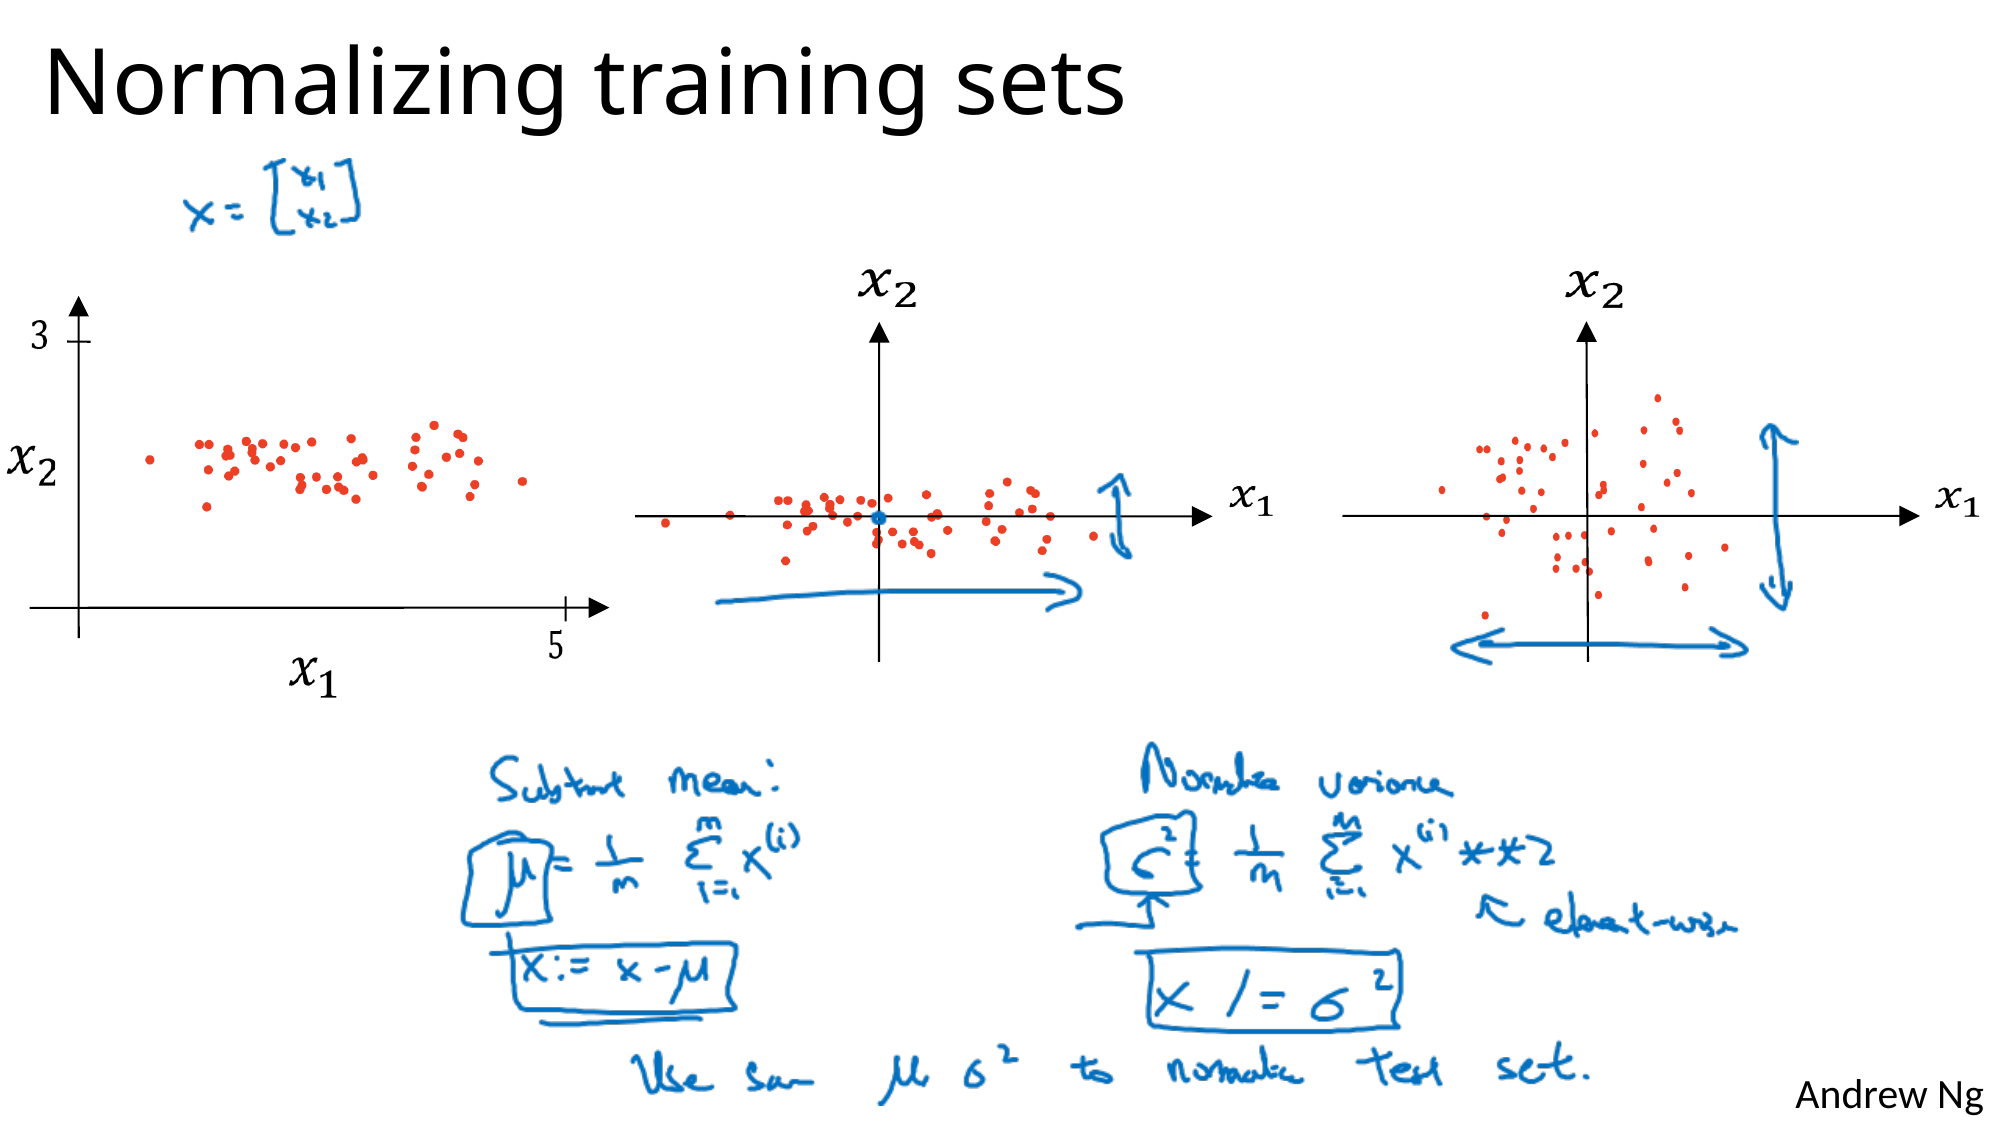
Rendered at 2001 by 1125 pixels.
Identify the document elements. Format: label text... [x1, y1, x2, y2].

title Normalizing training sets [12, 15, 1738, 234]
text_box [1908, 461, 1980, 517]
text_box [16, 302, 63, 363]
picture [134, 158, 1799, 1106]
text_box [0, 409, 56, 486]
